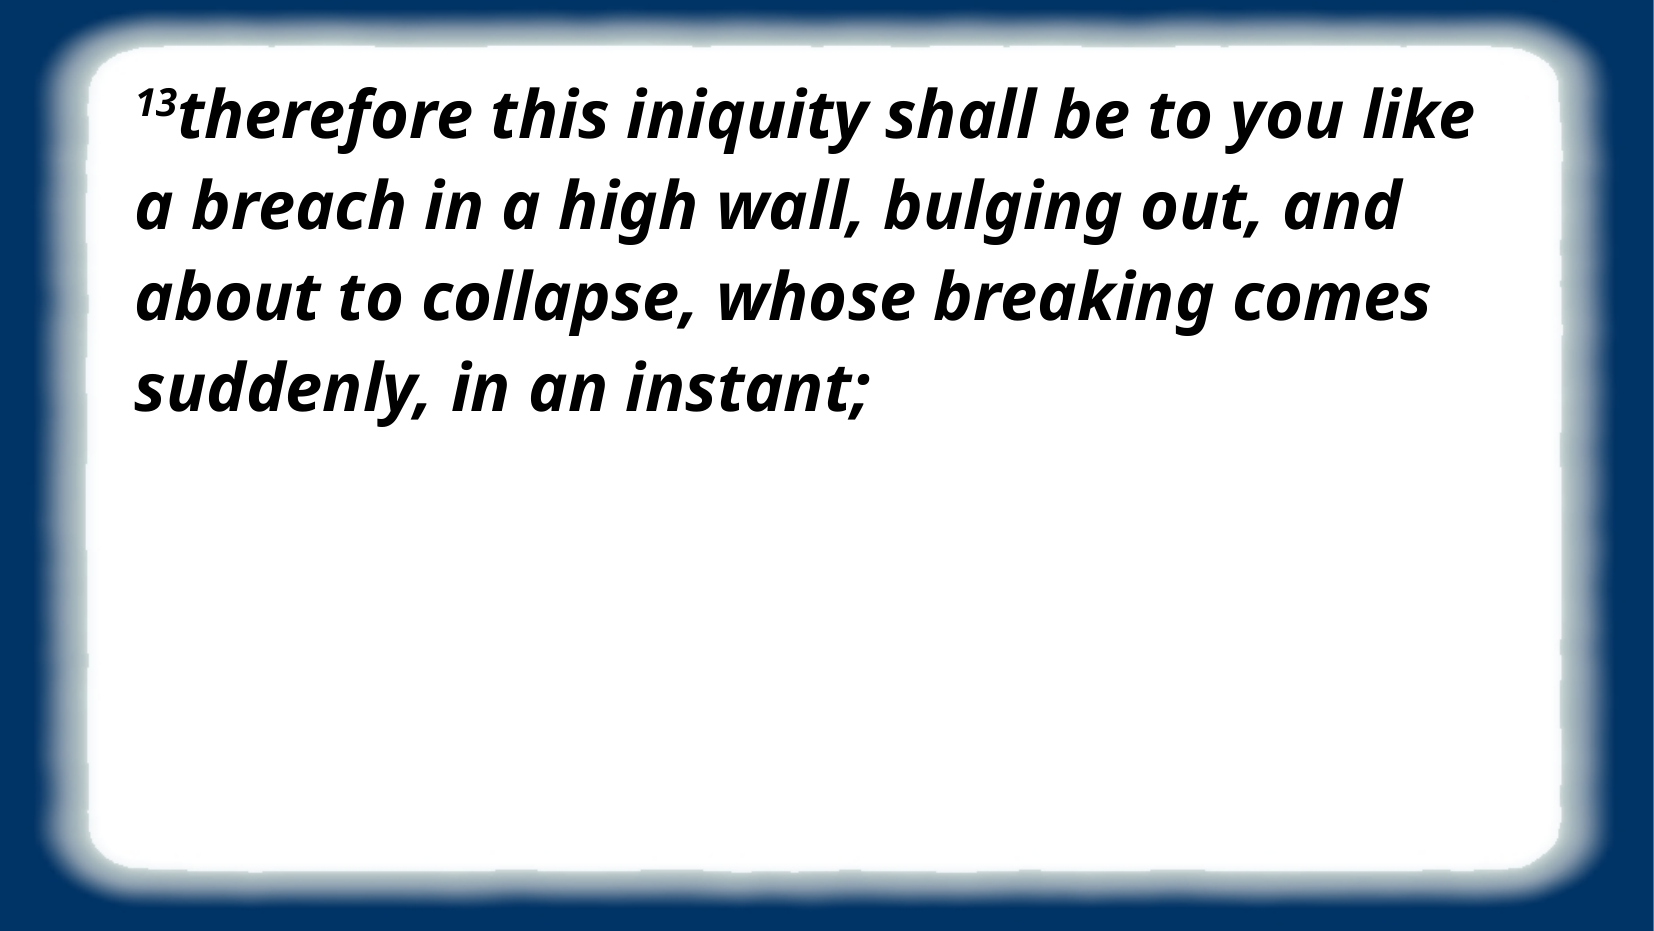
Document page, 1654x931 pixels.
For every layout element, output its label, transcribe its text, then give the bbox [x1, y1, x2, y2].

picture [0, 0, 1654, 931]
text_box 13therefore this iniquity shall be to you like a breach in a high wall, bulging out, and about to collapse, whose breaking comes suddenly, in an instant; [120, 60, 1531, 430]
